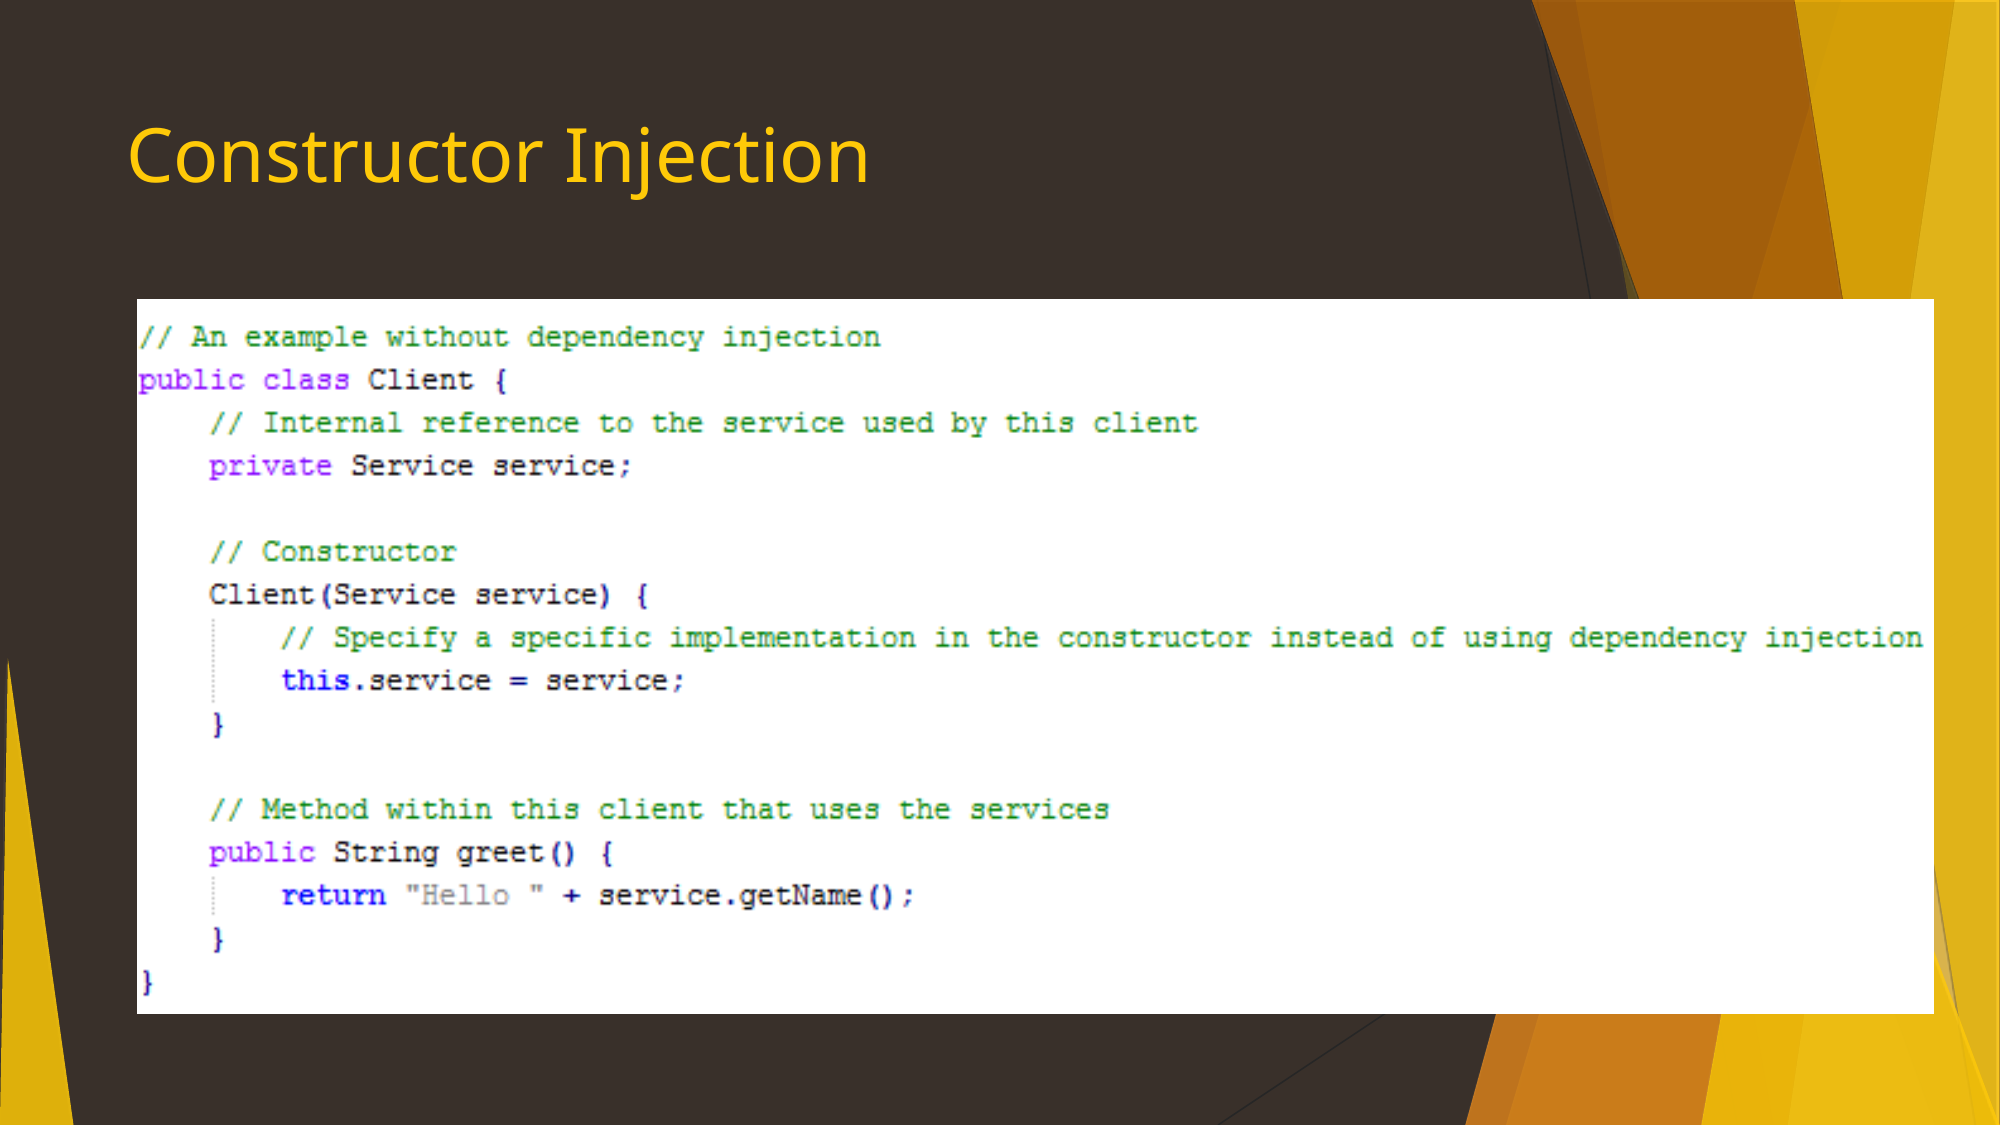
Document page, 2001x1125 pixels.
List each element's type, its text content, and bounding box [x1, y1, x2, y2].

title Constructor Injection [111, 99, 1522, 317]
picture [137, 299, 1934, 1014]
